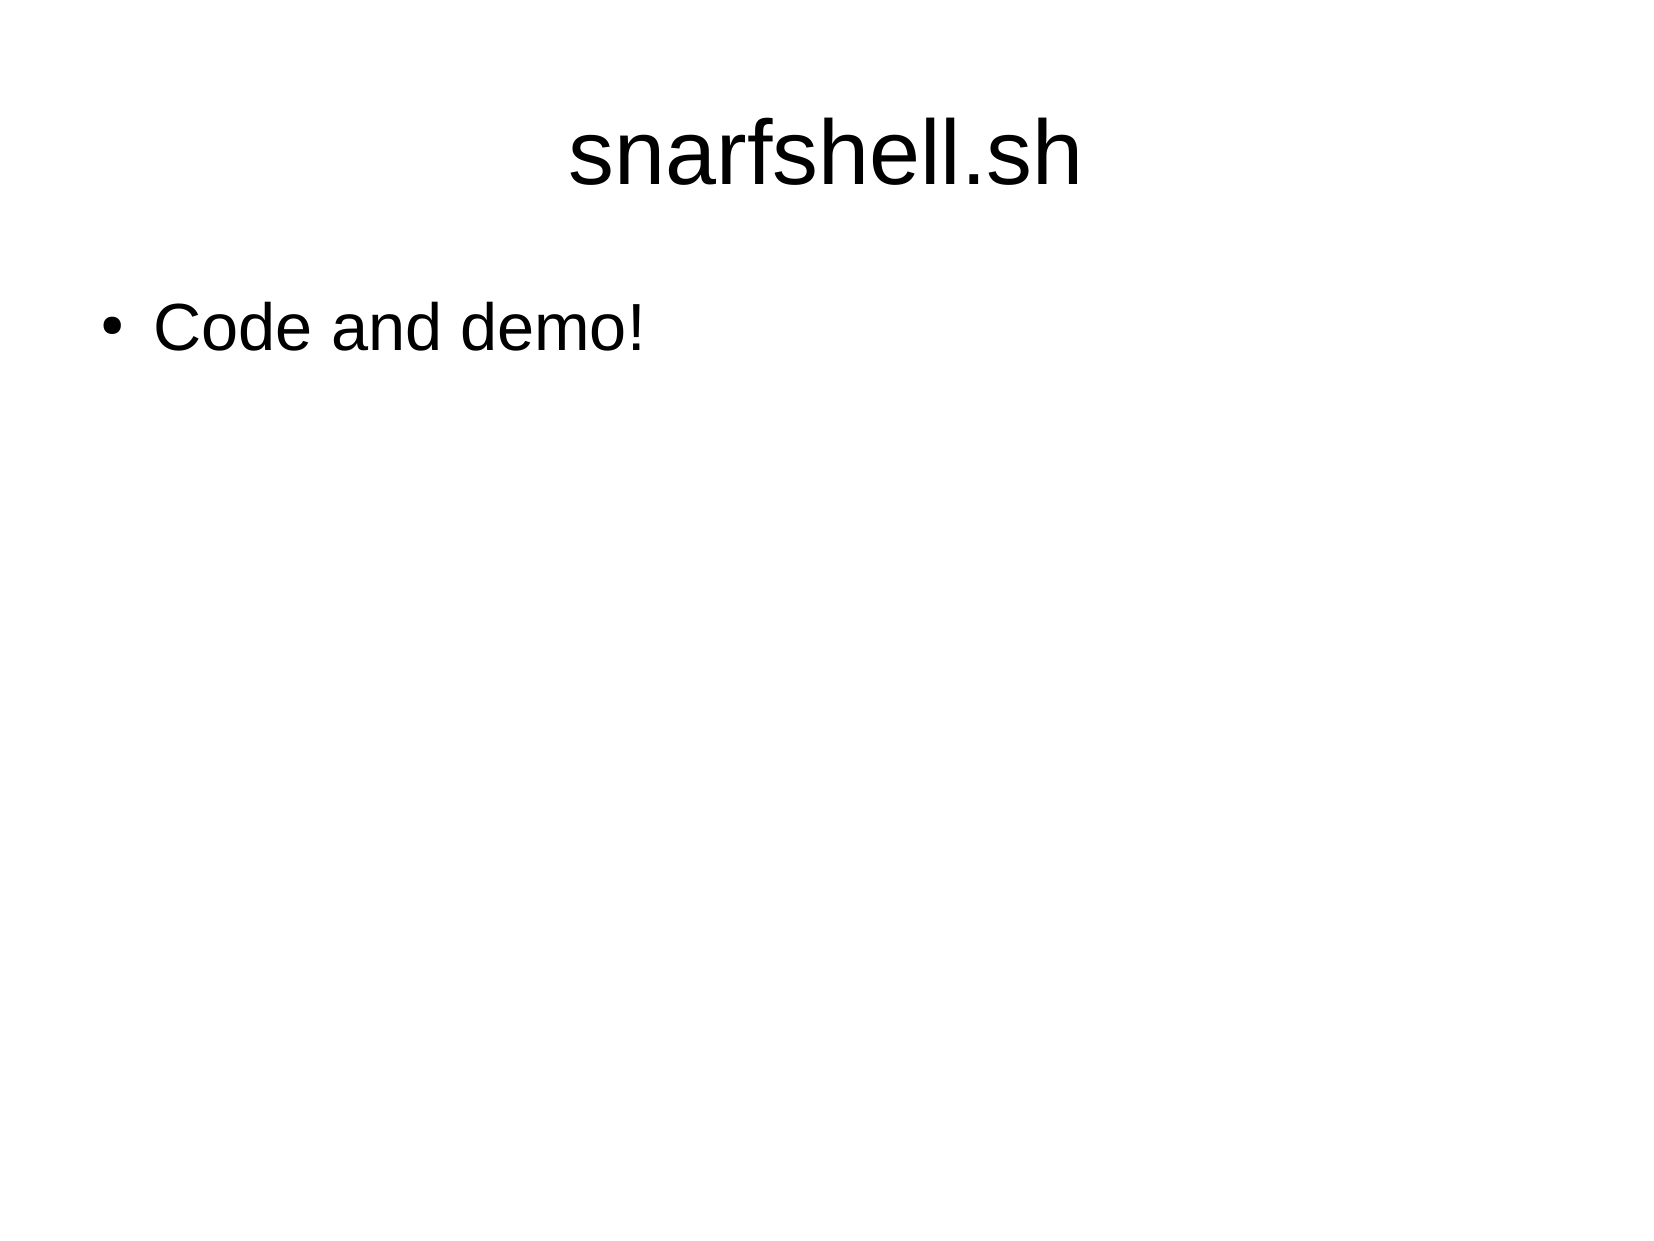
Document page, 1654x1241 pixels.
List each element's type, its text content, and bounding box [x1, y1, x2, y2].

list Code and demo! [82, 290, 1571, 1010]
title snarfshell.sh [82, 49, 1571, 257]
